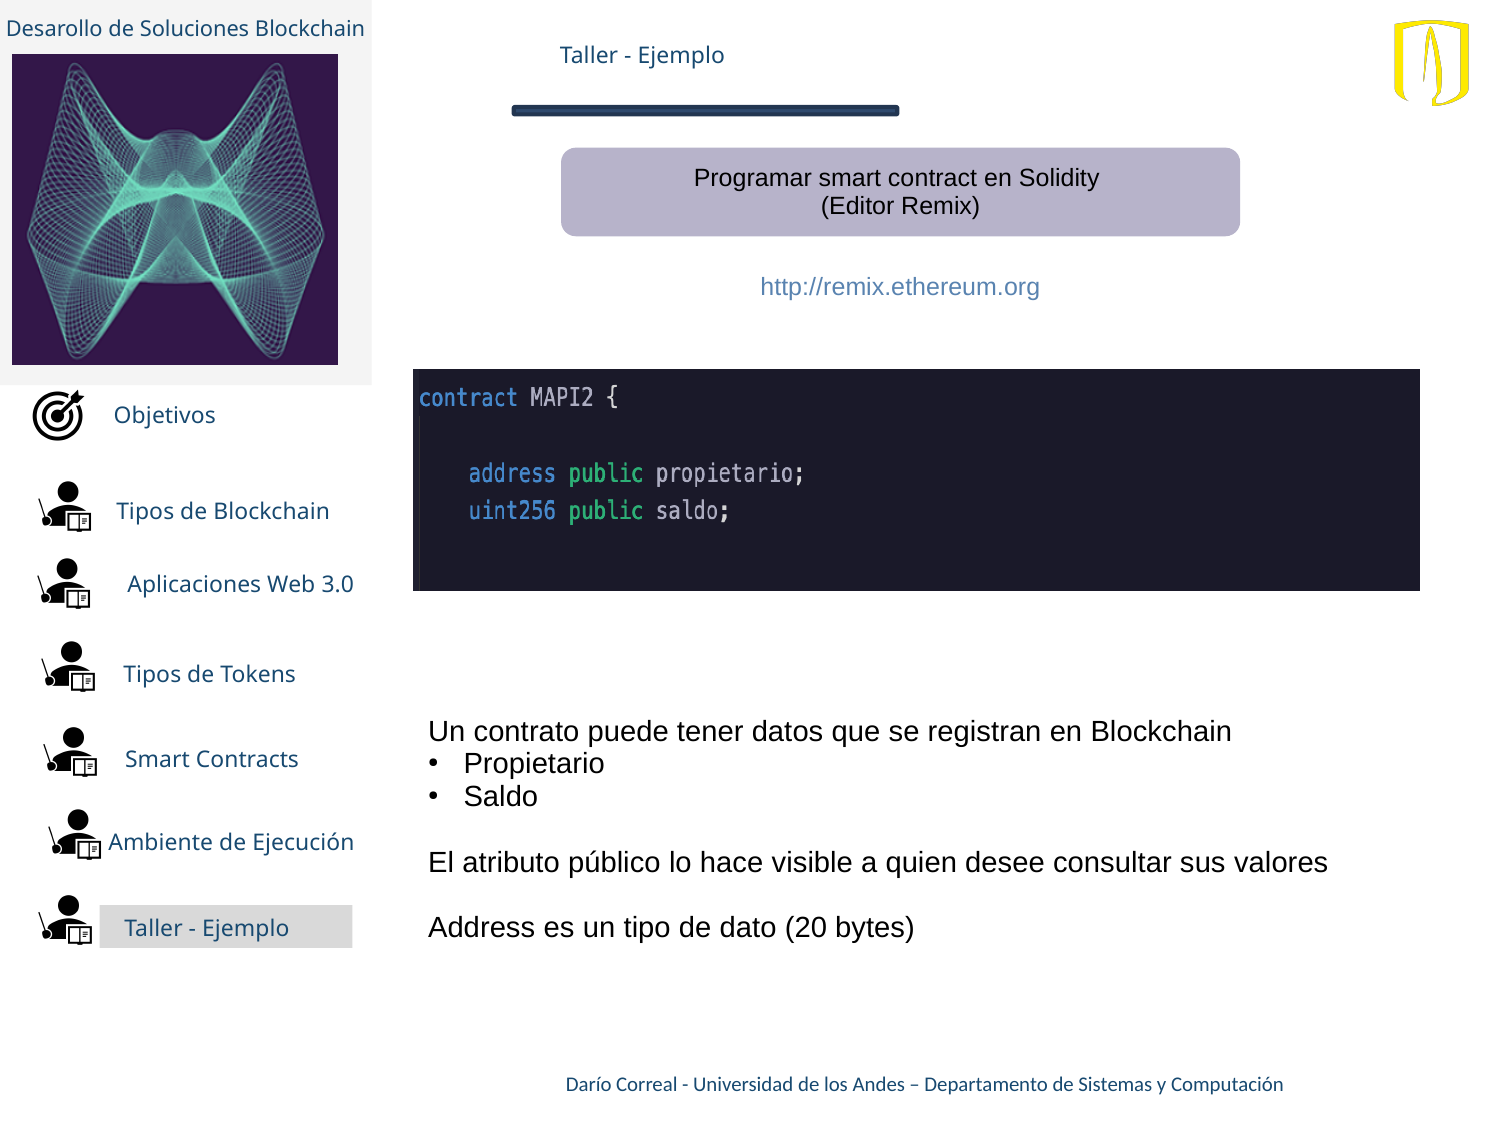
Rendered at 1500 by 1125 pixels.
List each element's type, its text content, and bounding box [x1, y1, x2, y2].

picture [37, 886, 100, 948]
text_box [513, 107, 898, 115]
picture [47, 800, 109, 863]
text_box http://remix.ethereum.org [708, 265, 1093, 328]
picture [27, 384, 90, 446]
text_box Taller - Ejemplo [544, 32, 740, 76]
picture [1387, 19, 1476, 107]
text_box Smart Contracts [110, 737, 314, 781]
text_box Taller - Ejemplo [109, 905, 305, 949]
text_box [100, 905, 109, 948]
text_box Tipos de Tokens [108, 652, 312, 695]
text_box Aplicaciones Web 3.0 [112, 562, 370, 605]
text_box Ambiente de Ejecución [63, 820, 370, 863]
text_box Programar smart contract en Solidity (Editor Remix) [561, 147, 1241, 237]
picture [413, 369, 1420, 591]
text_box Darío Correal - Universidad de los Andes – Departamento de Sistemas y Computación [551, 1062, 1300, 1103]
picture [37, 472, 99, 535]
text_box Tipos de Blockchain [101, 489, 346, 532]
text_box Un contrato puede tener datos que se registran en Blockchain Propietario Saldo El atributo público lo hace visible a quien desee consultar sus valores Address es un tipo de dato (20 bytes) [413, 707, 1345, 952]
text_box Objetivos [98, 393, 231, 437]
text_box [305, 905, 353, 948]
picture [12, 54, 338, 365]
picture [36, 549, 98, 612]
picture [42, 718, 105, 780]
picture [40, 632, 103, 695]
